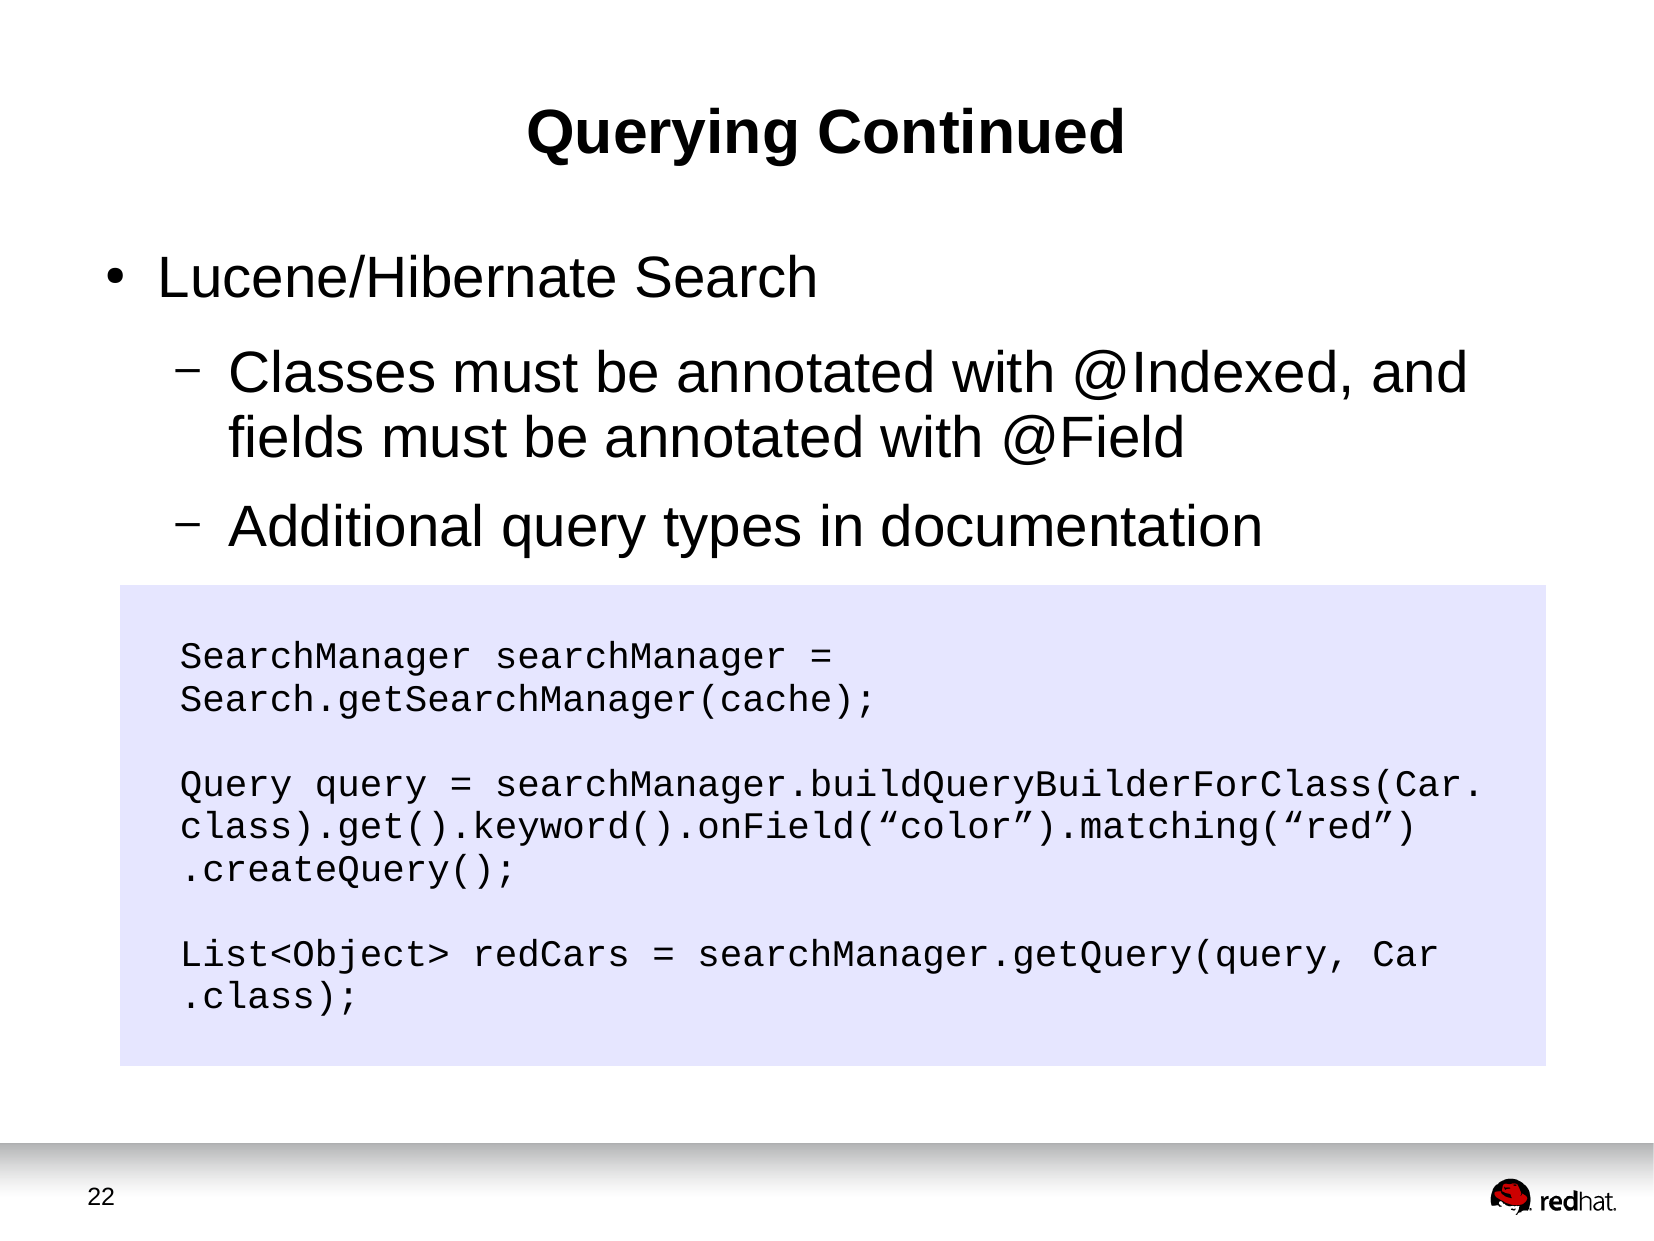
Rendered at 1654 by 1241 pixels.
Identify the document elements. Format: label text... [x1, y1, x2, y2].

list Lucene/Hibernate Search Classes must be annotated with @Indexed, and fields must be annotated with @Field Additional query types in documentation [86, 245, 1576, 1128]
picture [0, 1143, 1654, 1241]
title Querying Continued [82, 37, 1571, 226]
text_box SearchManager searchManager = Search.getSearchManager(cache); Query query = searchManager.buildQueryBuilderForClass(Car. class).get().keyword().onField(“color”).matching(“red”) .createQuery(); List<Object> redCars = searchManager.getQuery(query, Car .class); [165, 630, 1501, 1111]
text_box [120, 585, 1546, 1066]
